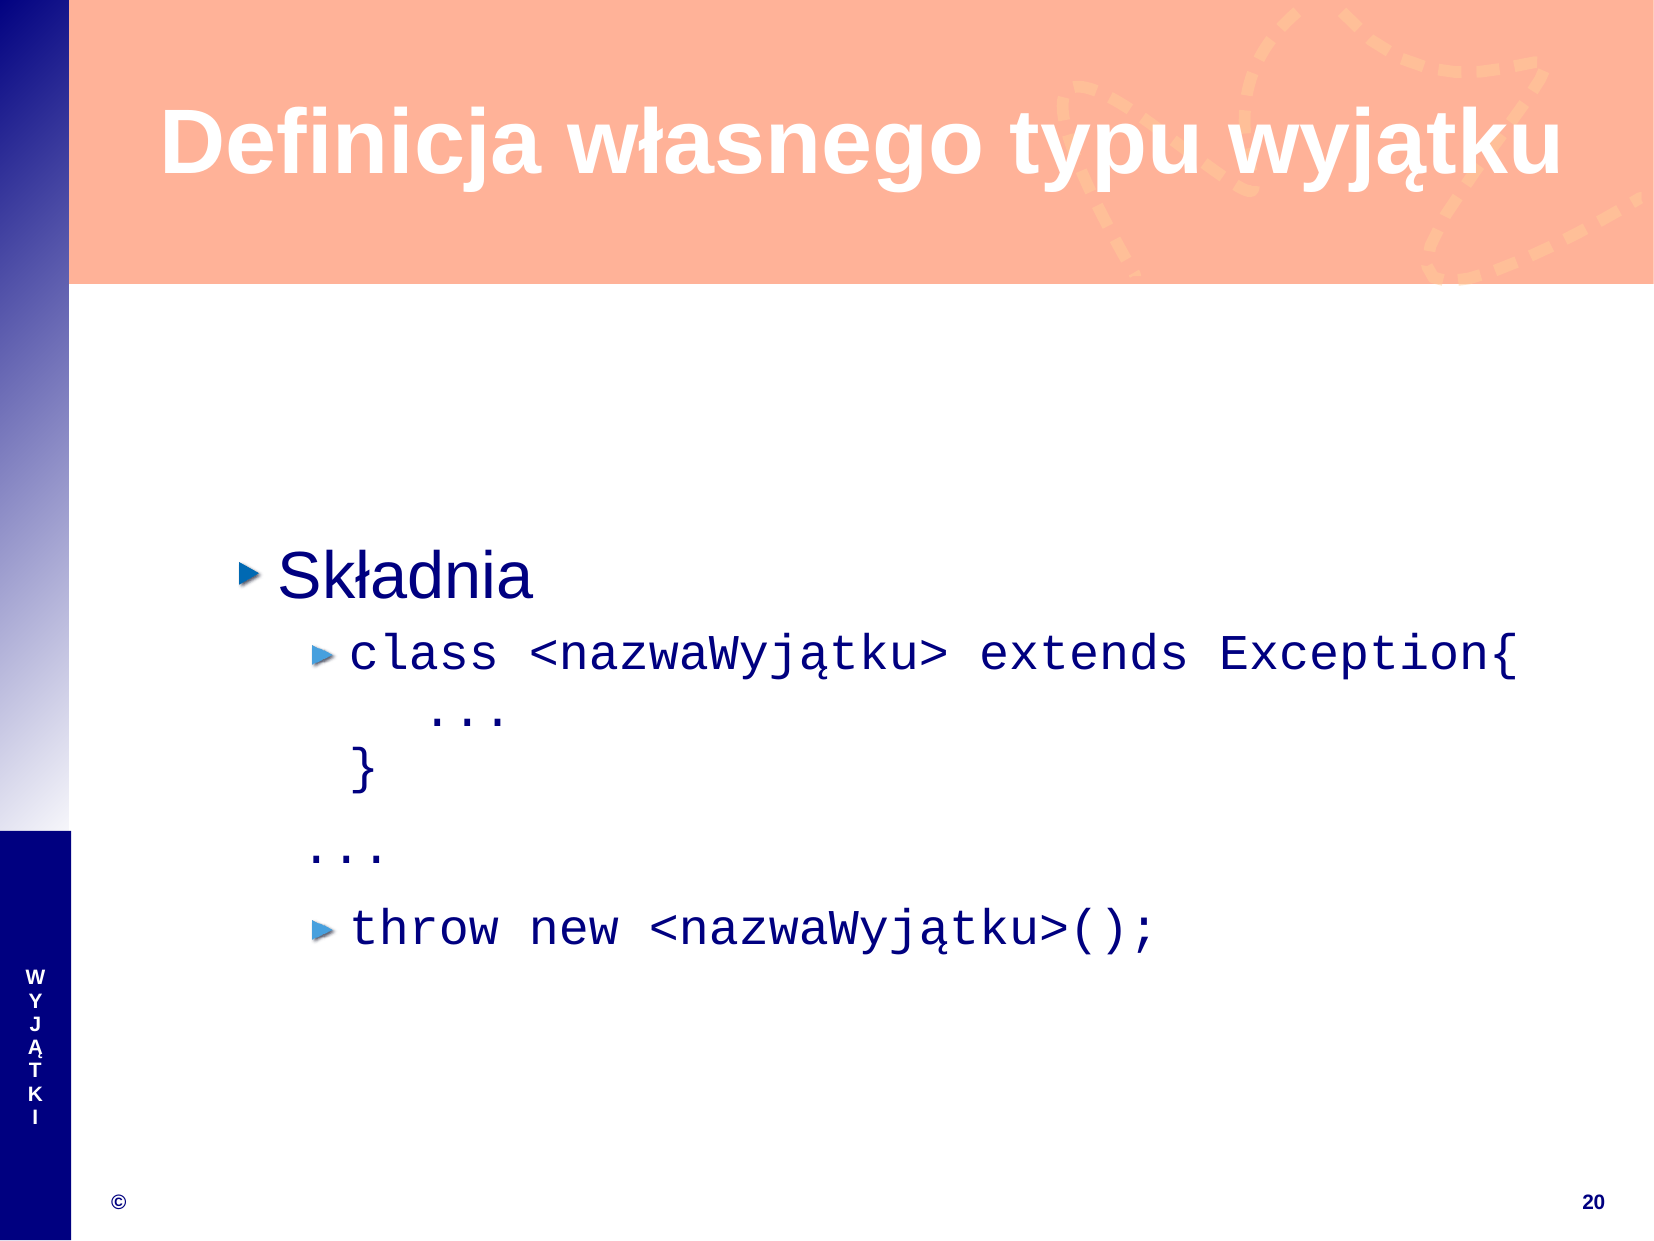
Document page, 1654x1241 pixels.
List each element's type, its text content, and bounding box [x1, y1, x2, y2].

title Definicja własnego typu wyjątku [72, 37, 1654, 246]
list Składnia class <nazwaWyjątku> extends Exception{ ... } ... throw new <nazwaWyjątku>(); [206, 538, 1519, 999]
text_box W Y J Ą T K I [0, 830, 71, 1241]
